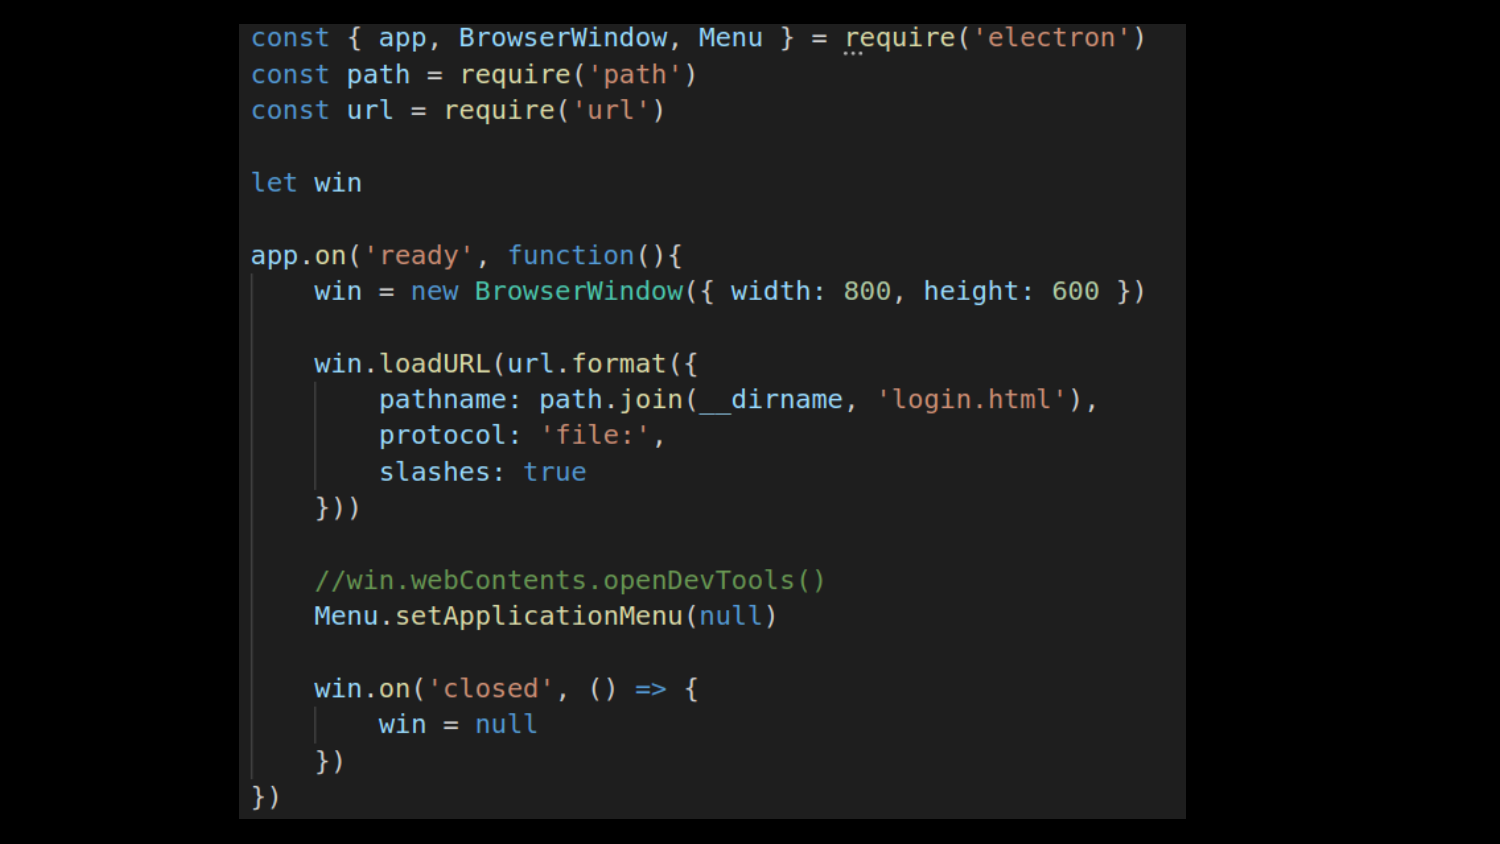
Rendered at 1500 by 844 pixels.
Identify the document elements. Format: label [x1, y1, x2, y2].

picture [239, 24, 1186, 819]
